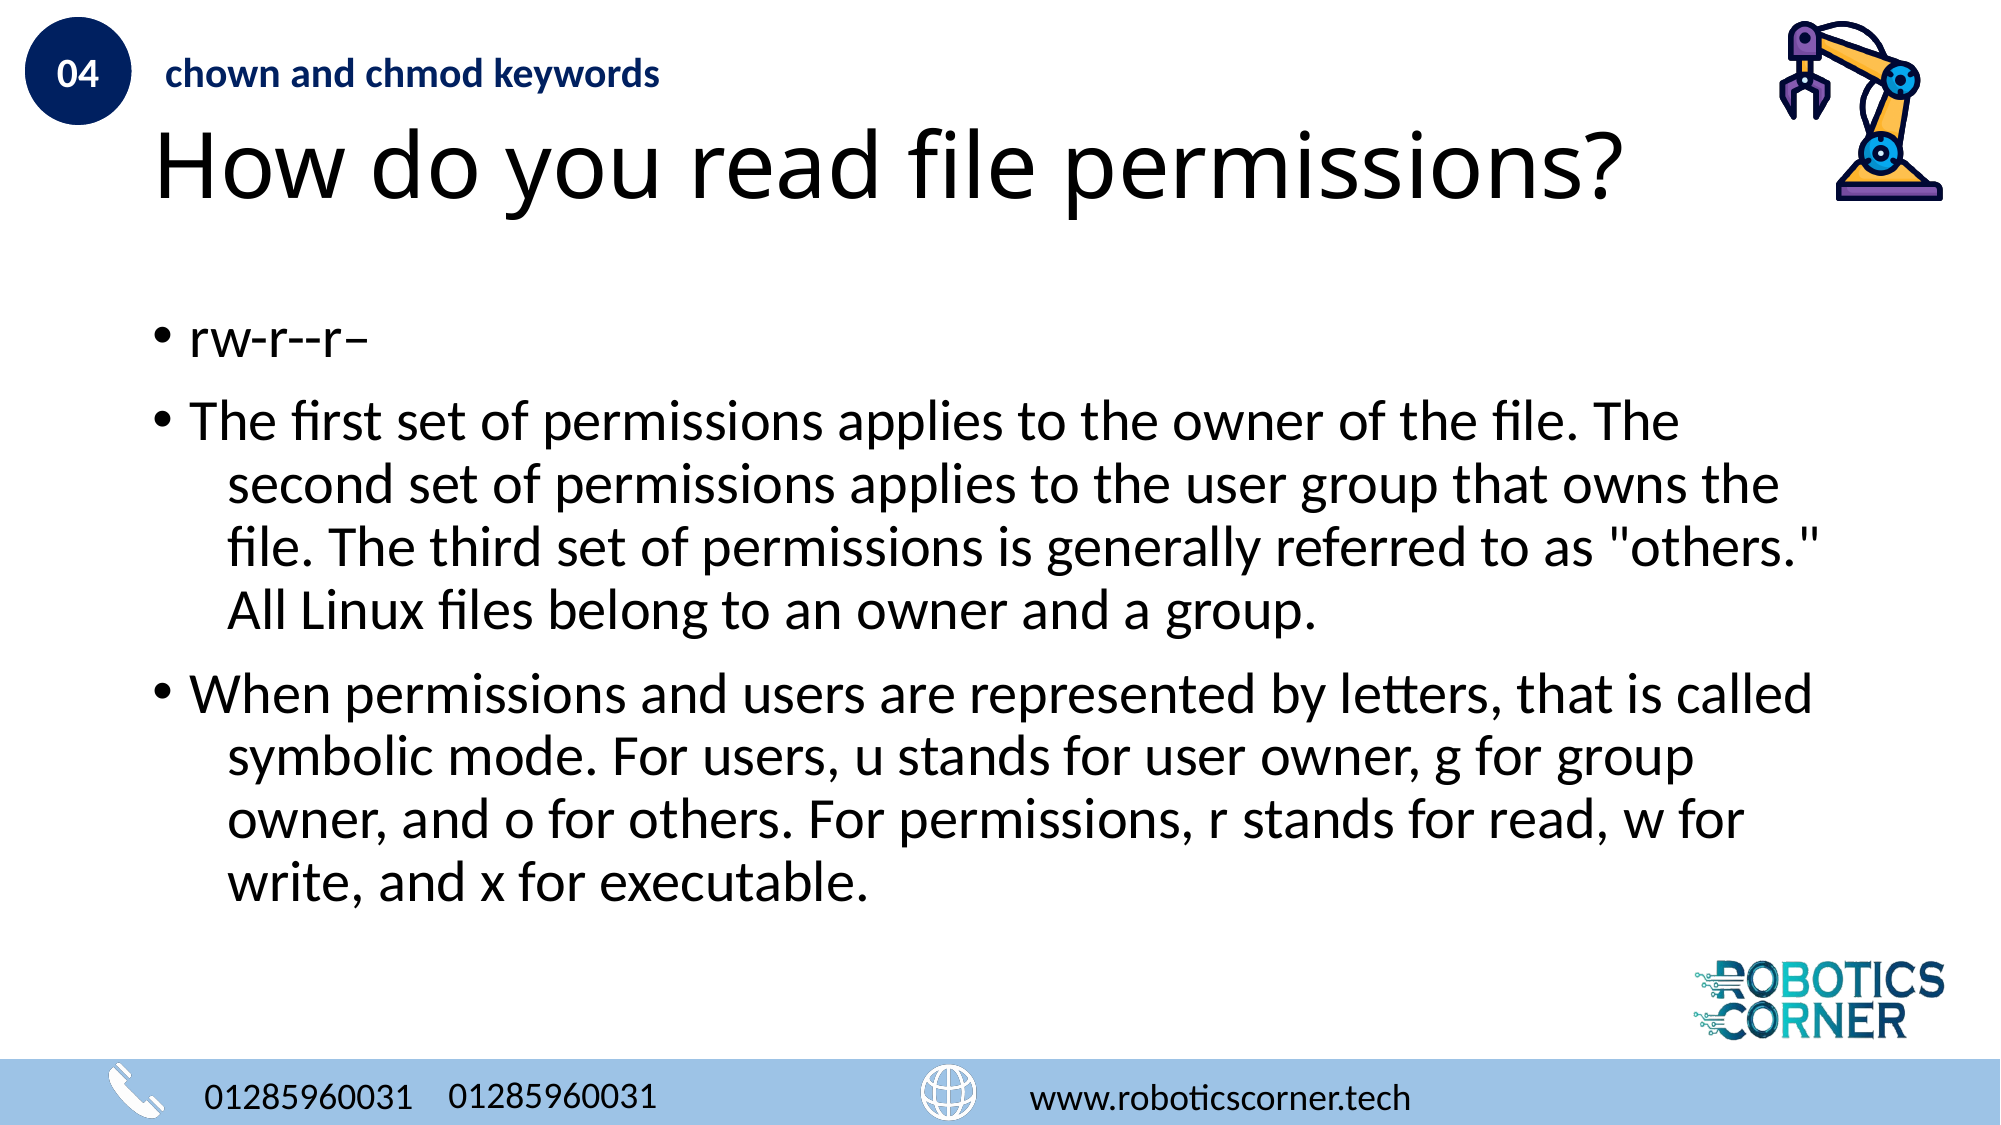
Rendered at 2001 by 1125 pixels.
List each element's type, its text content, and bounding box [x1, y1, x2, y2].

picture [1680, 859, 1953, 1125]
picture [103, 1057, 170, 1124]
title How do you read file permissions? [137, 59, 1863, 278]
text_box chown and chmod keywords [150, 38, 846, 104]
text_box 04 [22, 14, 134, 128]
list rw-r--r– The first set of permissions applies to the owner of the file. The second set of permissions applies to the user group that owns the file. The third set of permissions is generally referred to as "others." All Linux files belong to an owner and a group. When permissions and users are represented by letters, that is called symbolic mode. For users, u stands for user owner, g for group owner, and o for others. For permissions, r stands for read, w for write, and x for executable. [137, 299, 1863, 1014]
picture [915, 1059, 981, 1125]
picture [1771, 21, 1951, 201]
